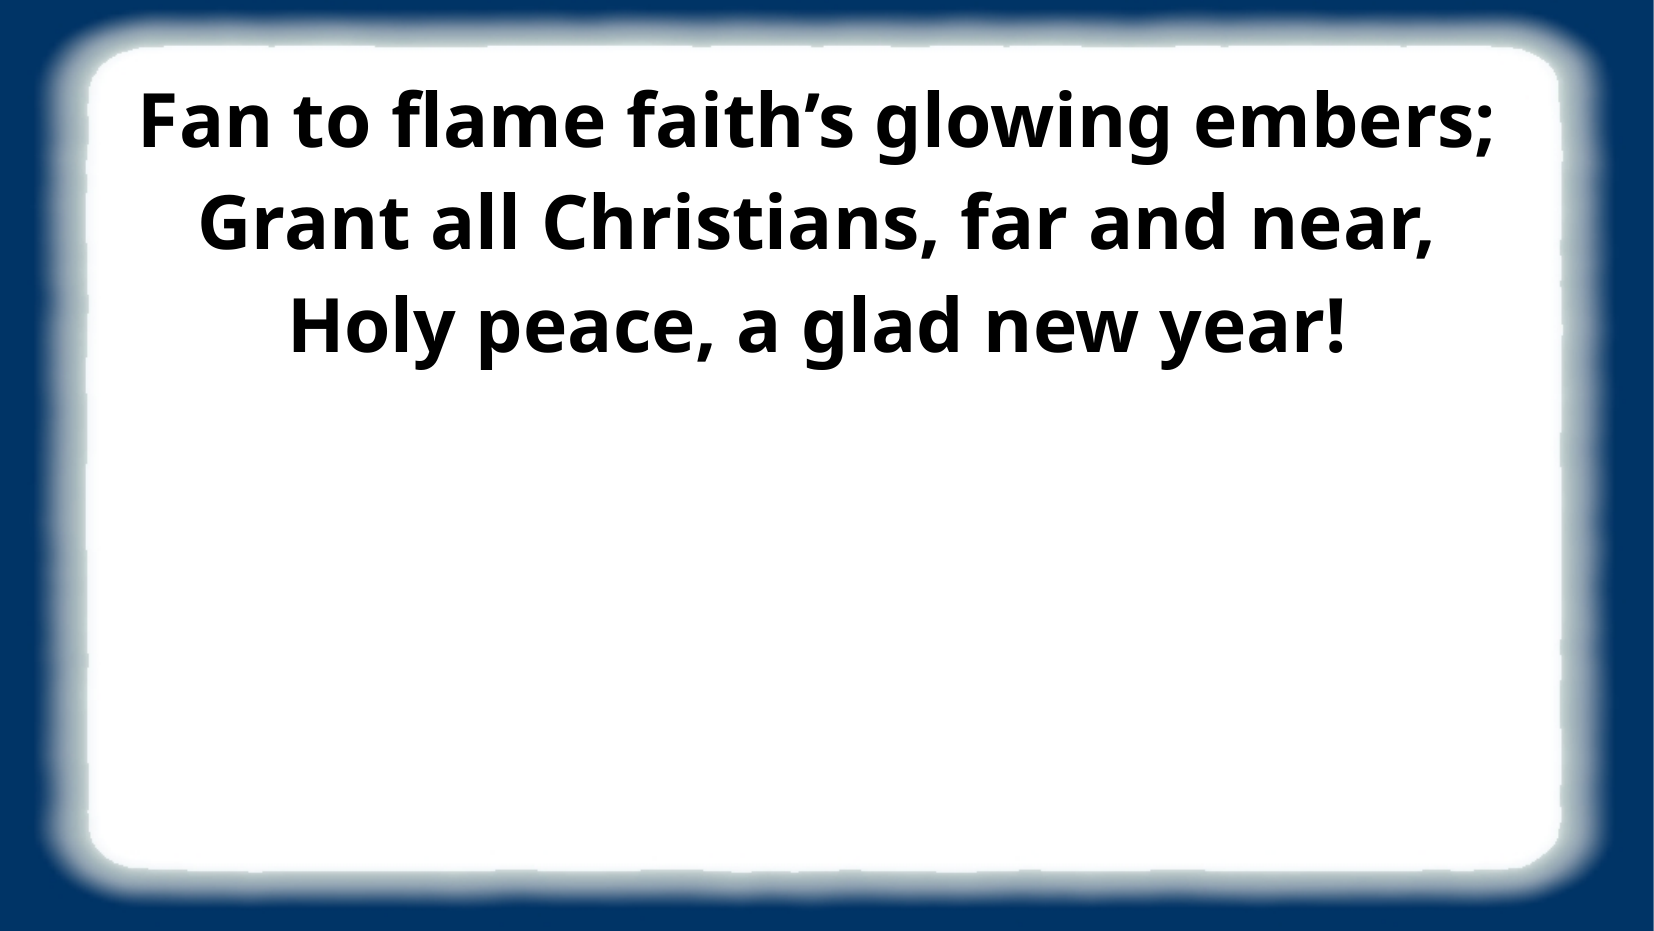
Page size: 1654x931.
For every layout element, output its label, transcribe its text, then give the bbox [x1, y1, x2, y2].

text_box Fan to flame faith’s glowing embers; Grant all Christians, far and near, Holy peace, a glad new year! [105, 60, 1531, 406]
picture [0, 0, 1654, 931]
